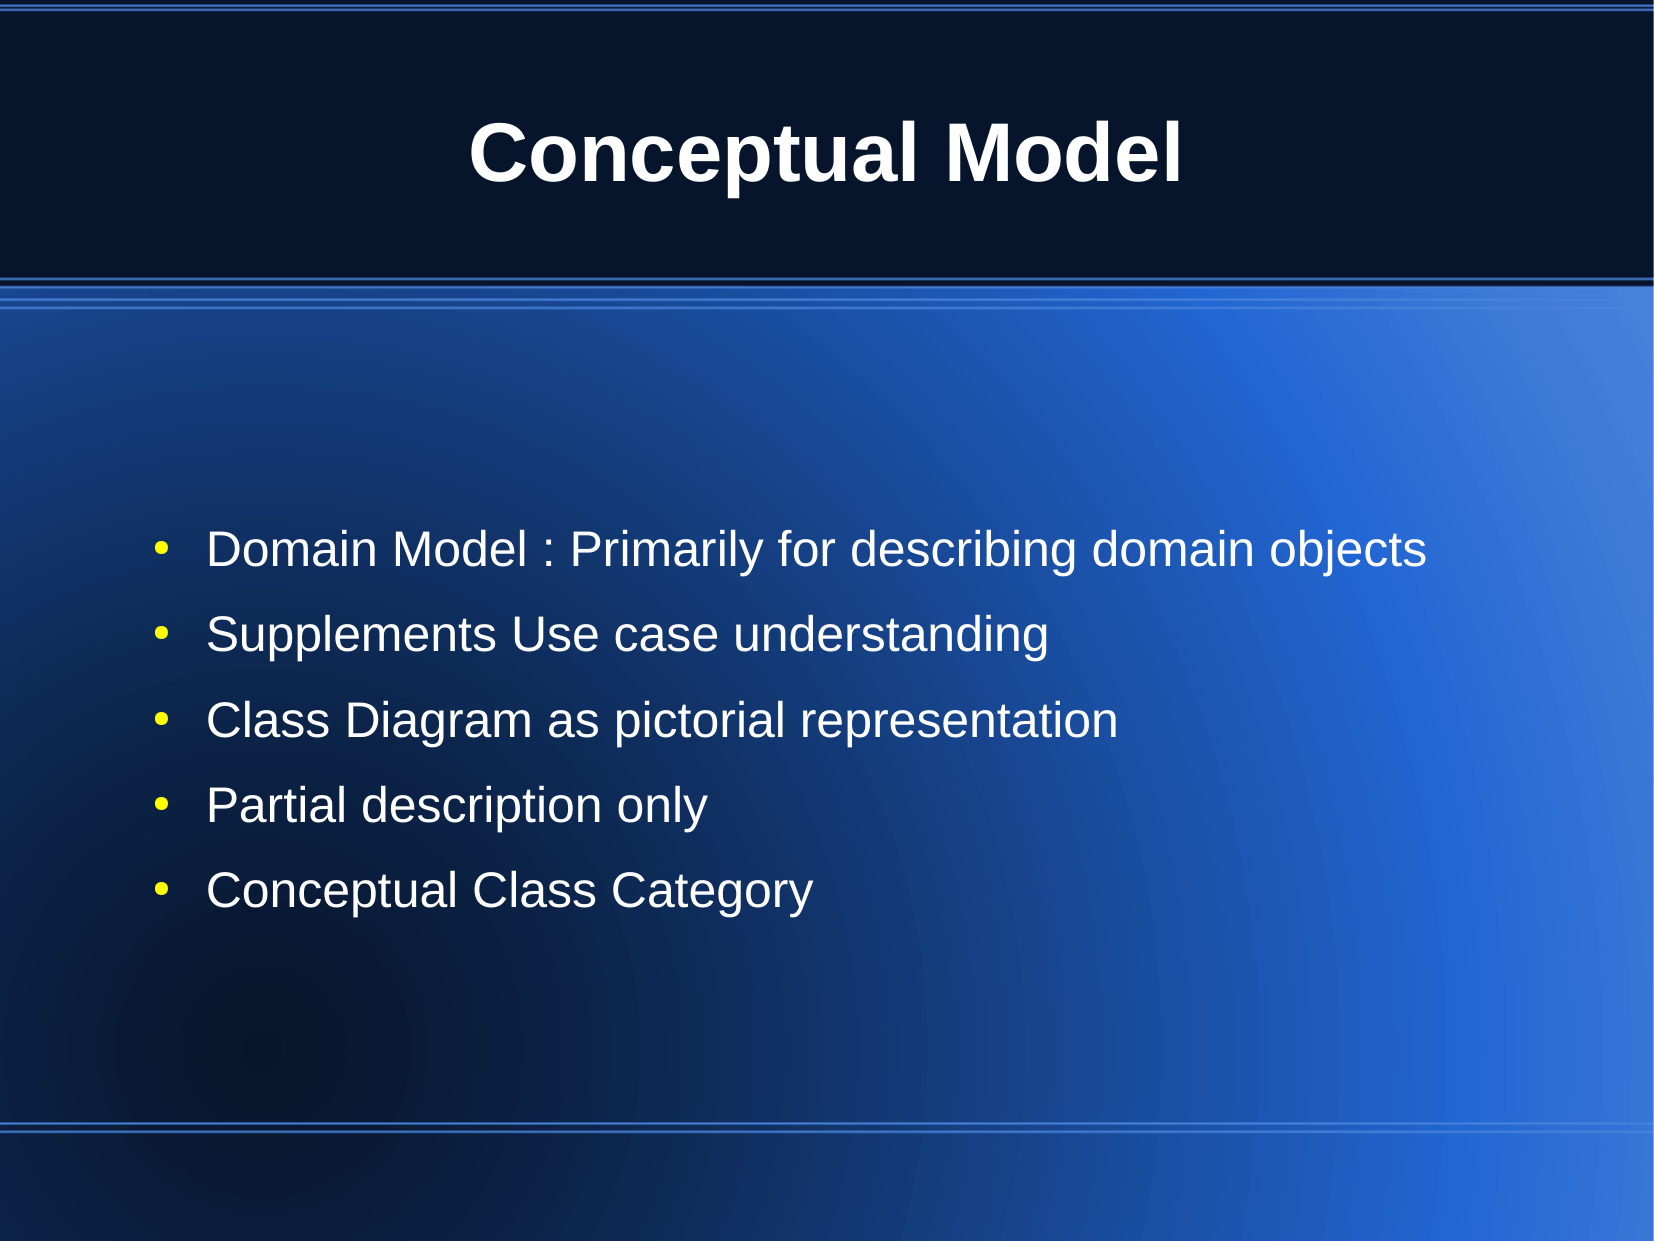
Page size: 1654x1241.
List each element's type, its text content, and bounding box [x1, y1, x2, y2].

title Conceptual Model [82, 49, 1571, 257]
list Domain Model : Primarily for describing domain objects Supplements Use case understanding Class Diagram as pictorial representation Partial description only Conceptual Class Category [134, 350, 1516, 1133]
picture [0, 0, 1654, 1241]
